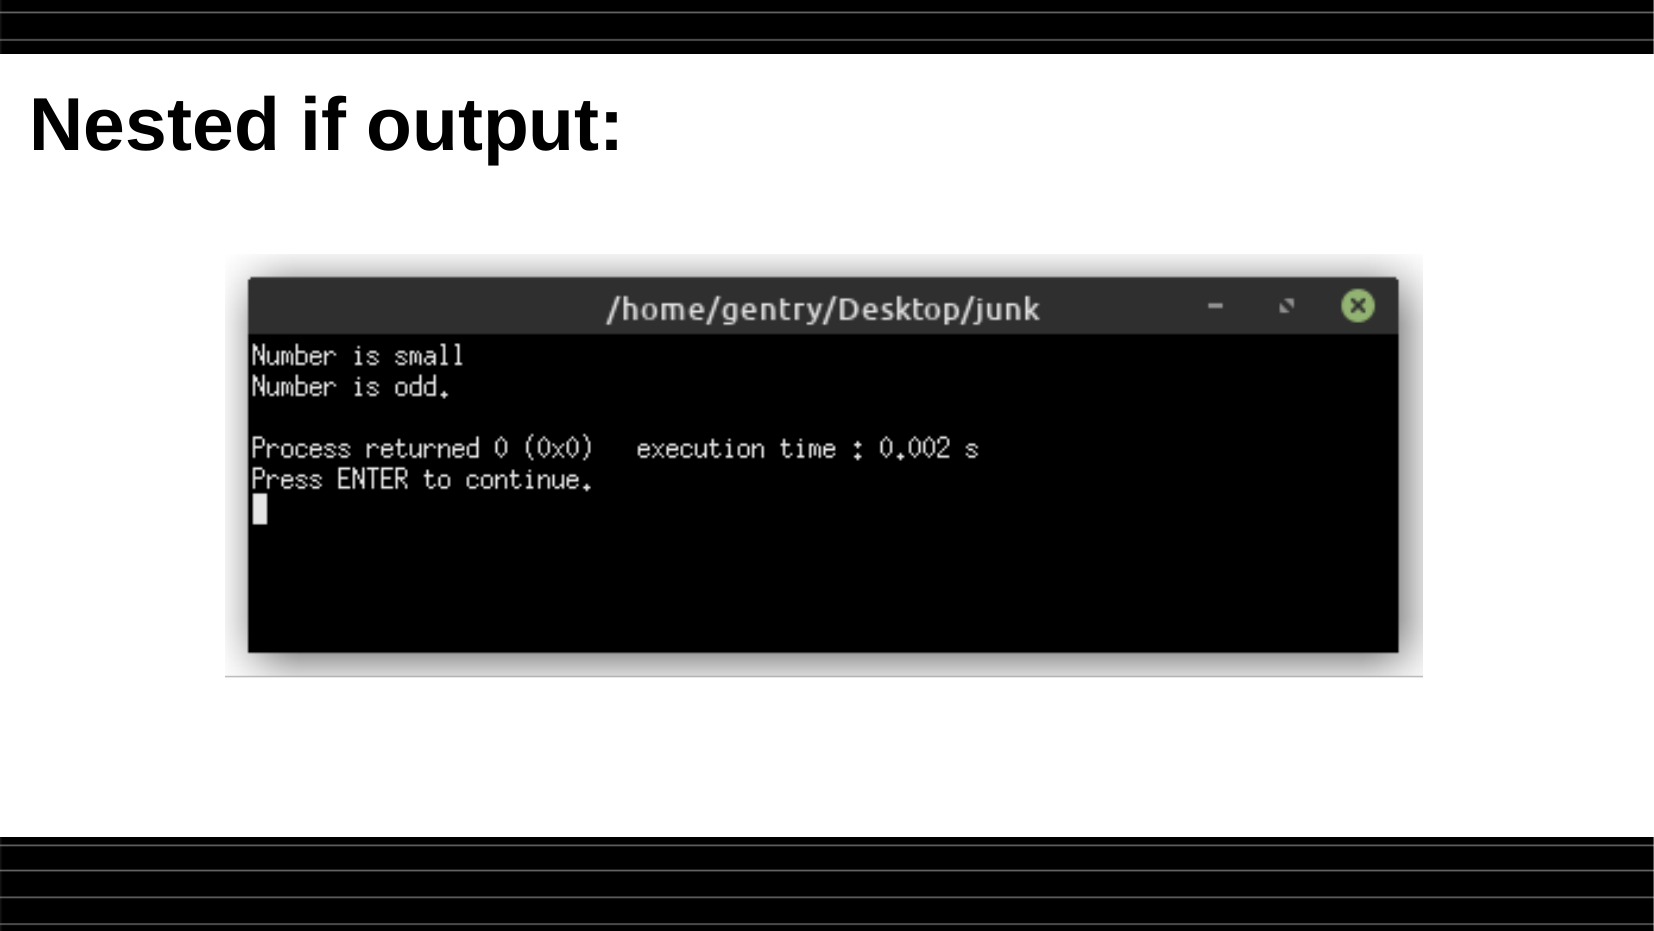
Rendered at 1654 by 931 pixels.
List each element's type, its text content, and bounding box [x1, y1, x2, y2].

picture [0, 0, 1654, 54]
text_box Nested if output: [15, 75, 1591, 174]
picture [0, 254, 1654, 931]
